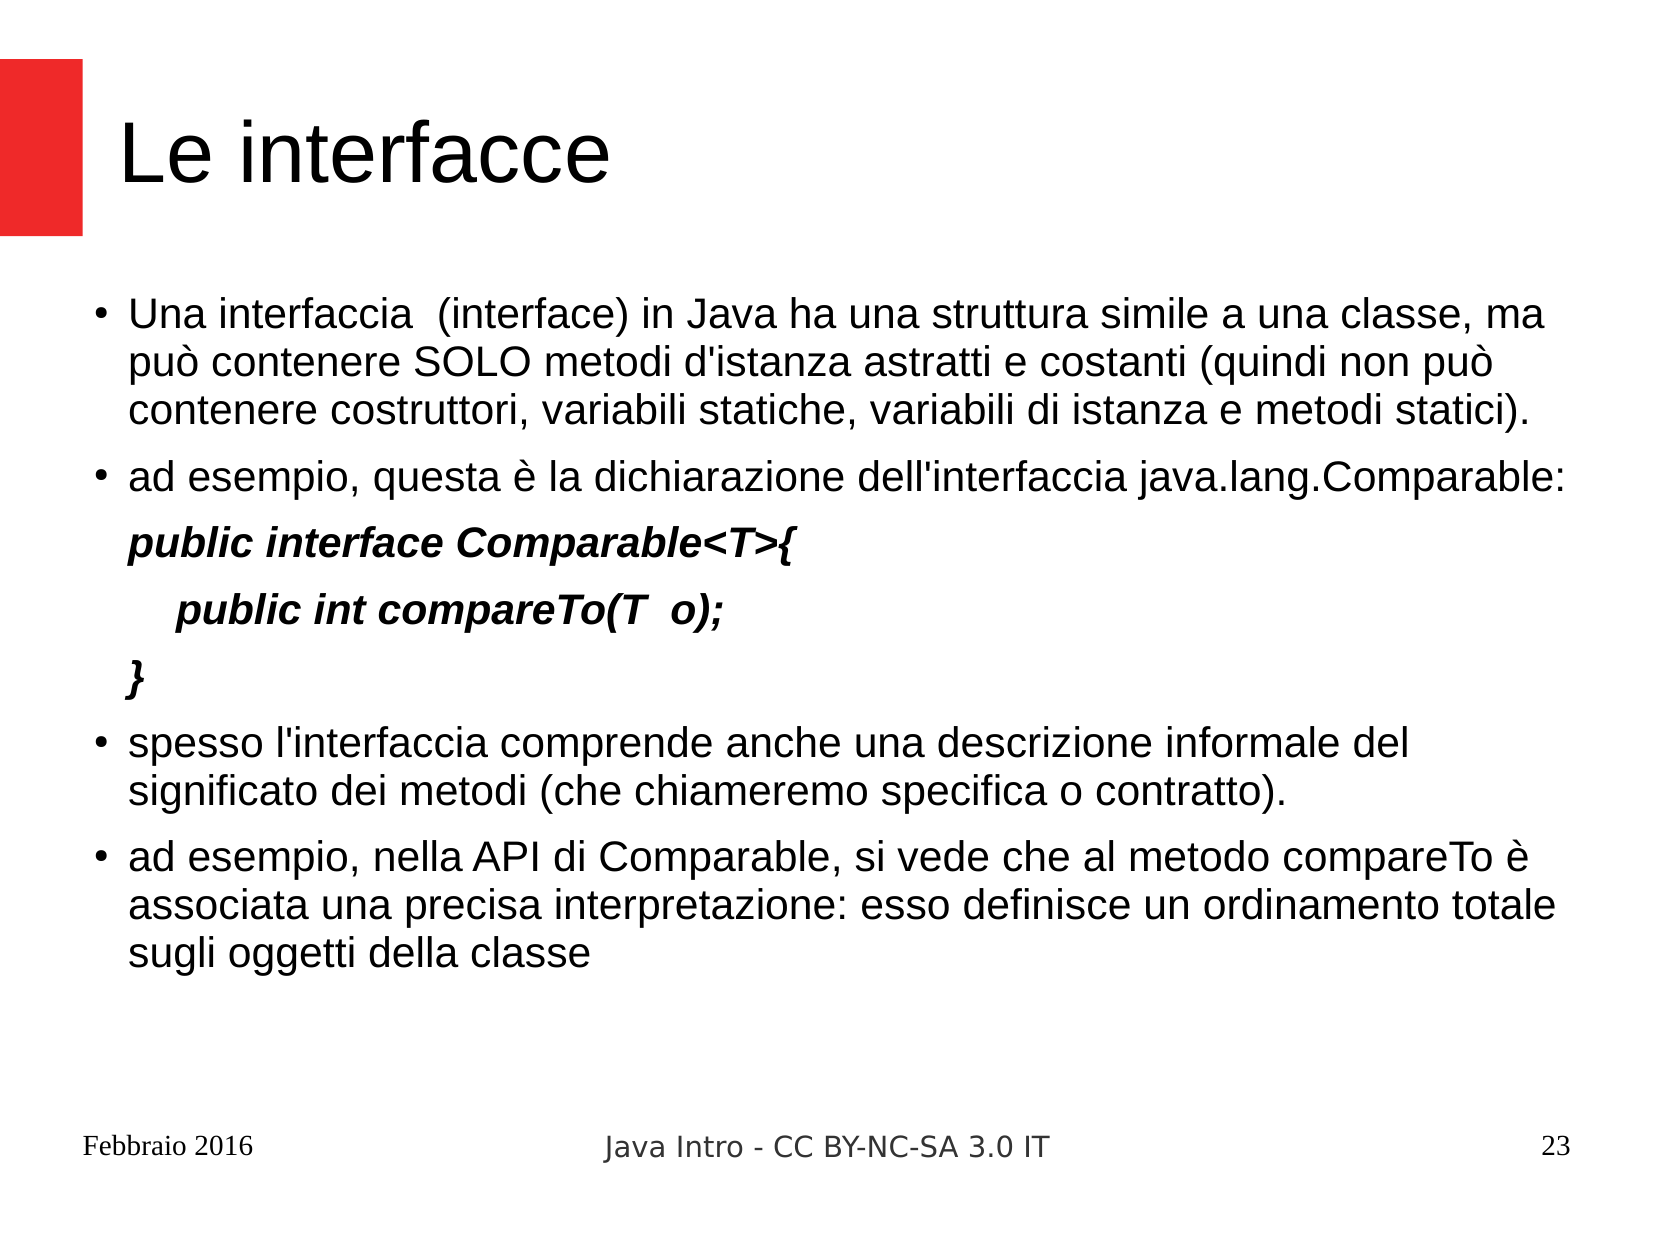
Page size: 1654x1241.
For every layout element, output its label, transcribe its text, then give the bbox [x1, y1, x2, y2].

title Le interfacce [118, 49, 1607, 257]
list Una interfaccia (interface) in Java ha una struttura simile a una classe, ma può contenere SOLO metodi d'istanza astratti e costanti (quindi non può contenere costruttori, variabili statiche, variabili di istanza e metodi statici). ad esempio, questa è la dichiarazione dell'interfaccia java.lang.Comparable: public interface Comparable<T>{ public int compareTo(T o); } spesso l'interfaccia comprende anche una descrizione informale del significato dei metodi (che chiameremo specifica o contratto). ad esempio, nella API di Comparable, si vede che al metodo compareTo è associata una precisa interpretazione: esso definisce un ordinamento totale sugli oggetti della classe [82, 290, 1571, 1010]
